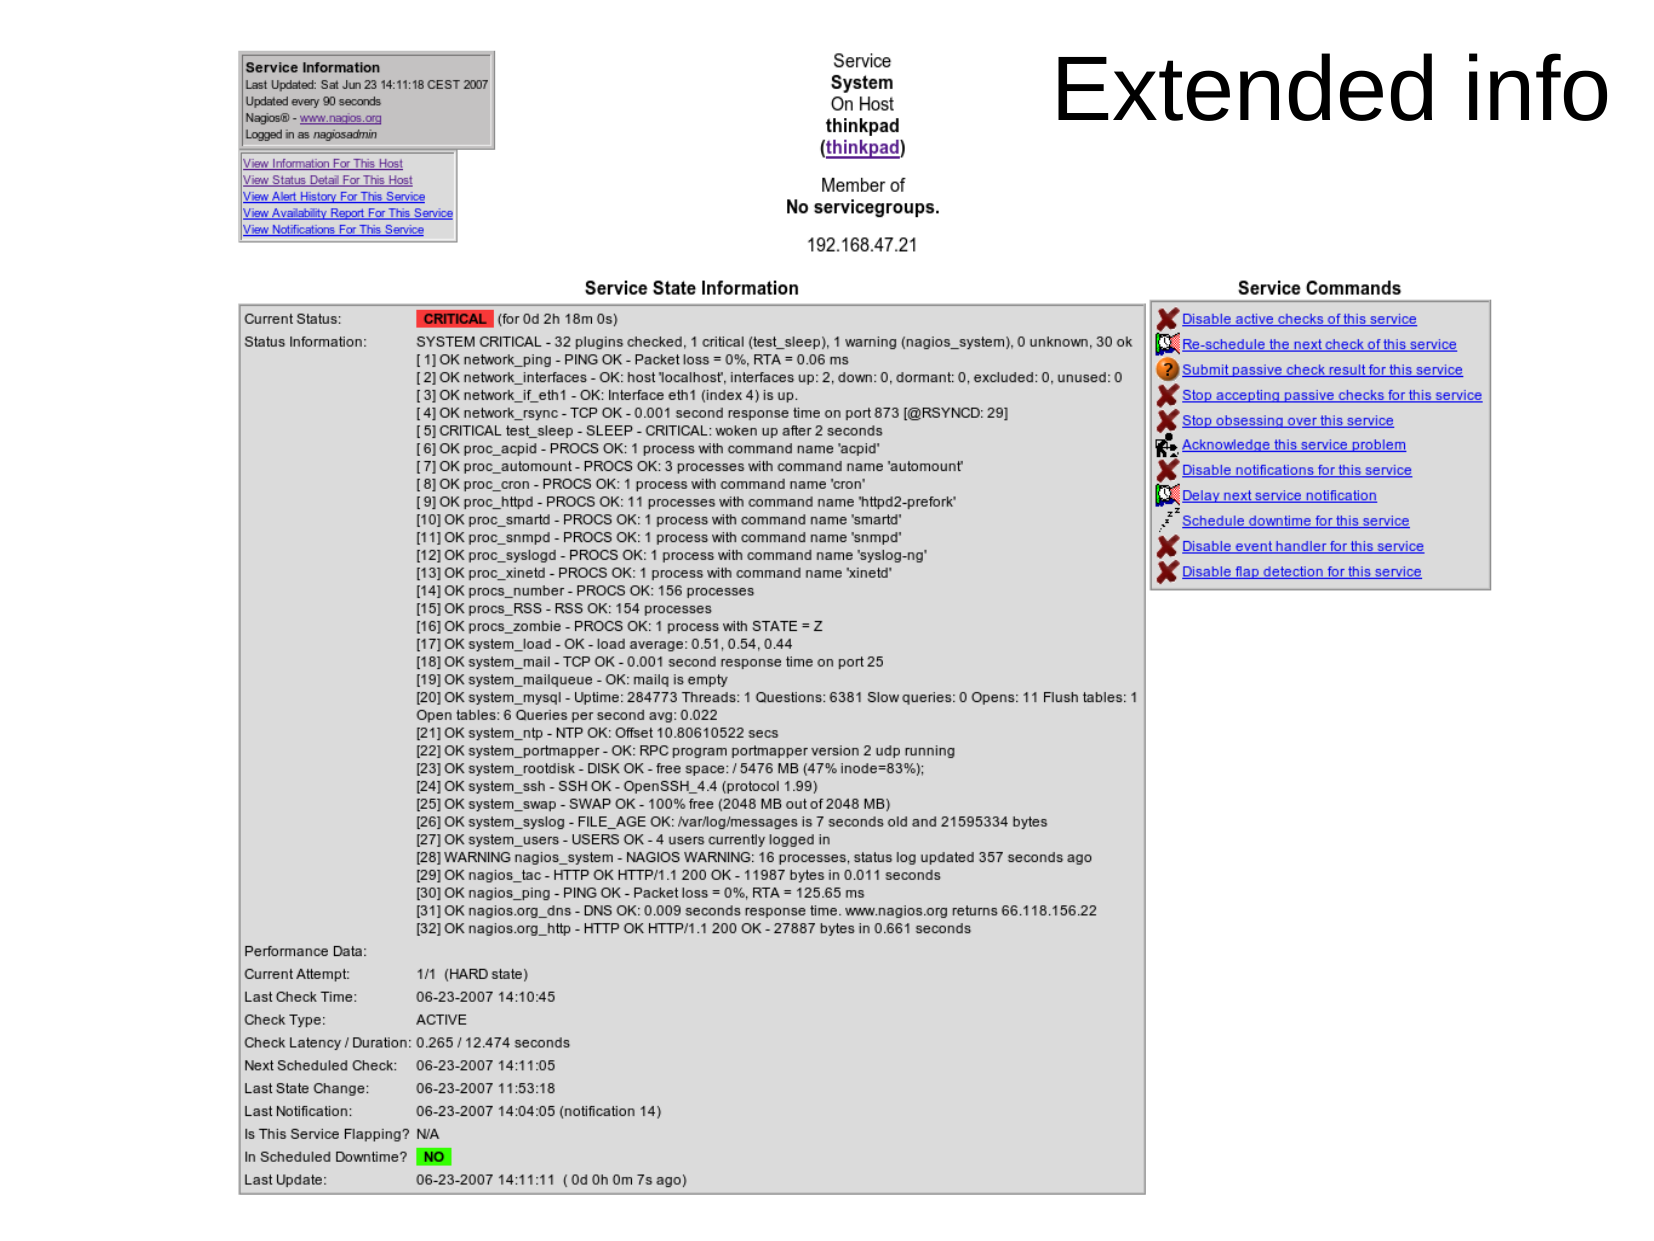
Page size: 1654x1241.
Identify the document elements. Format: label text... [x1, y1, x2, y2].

title Extended info [975, 37, 1613, 141]
picture [225, 37, 1501, 1201]
